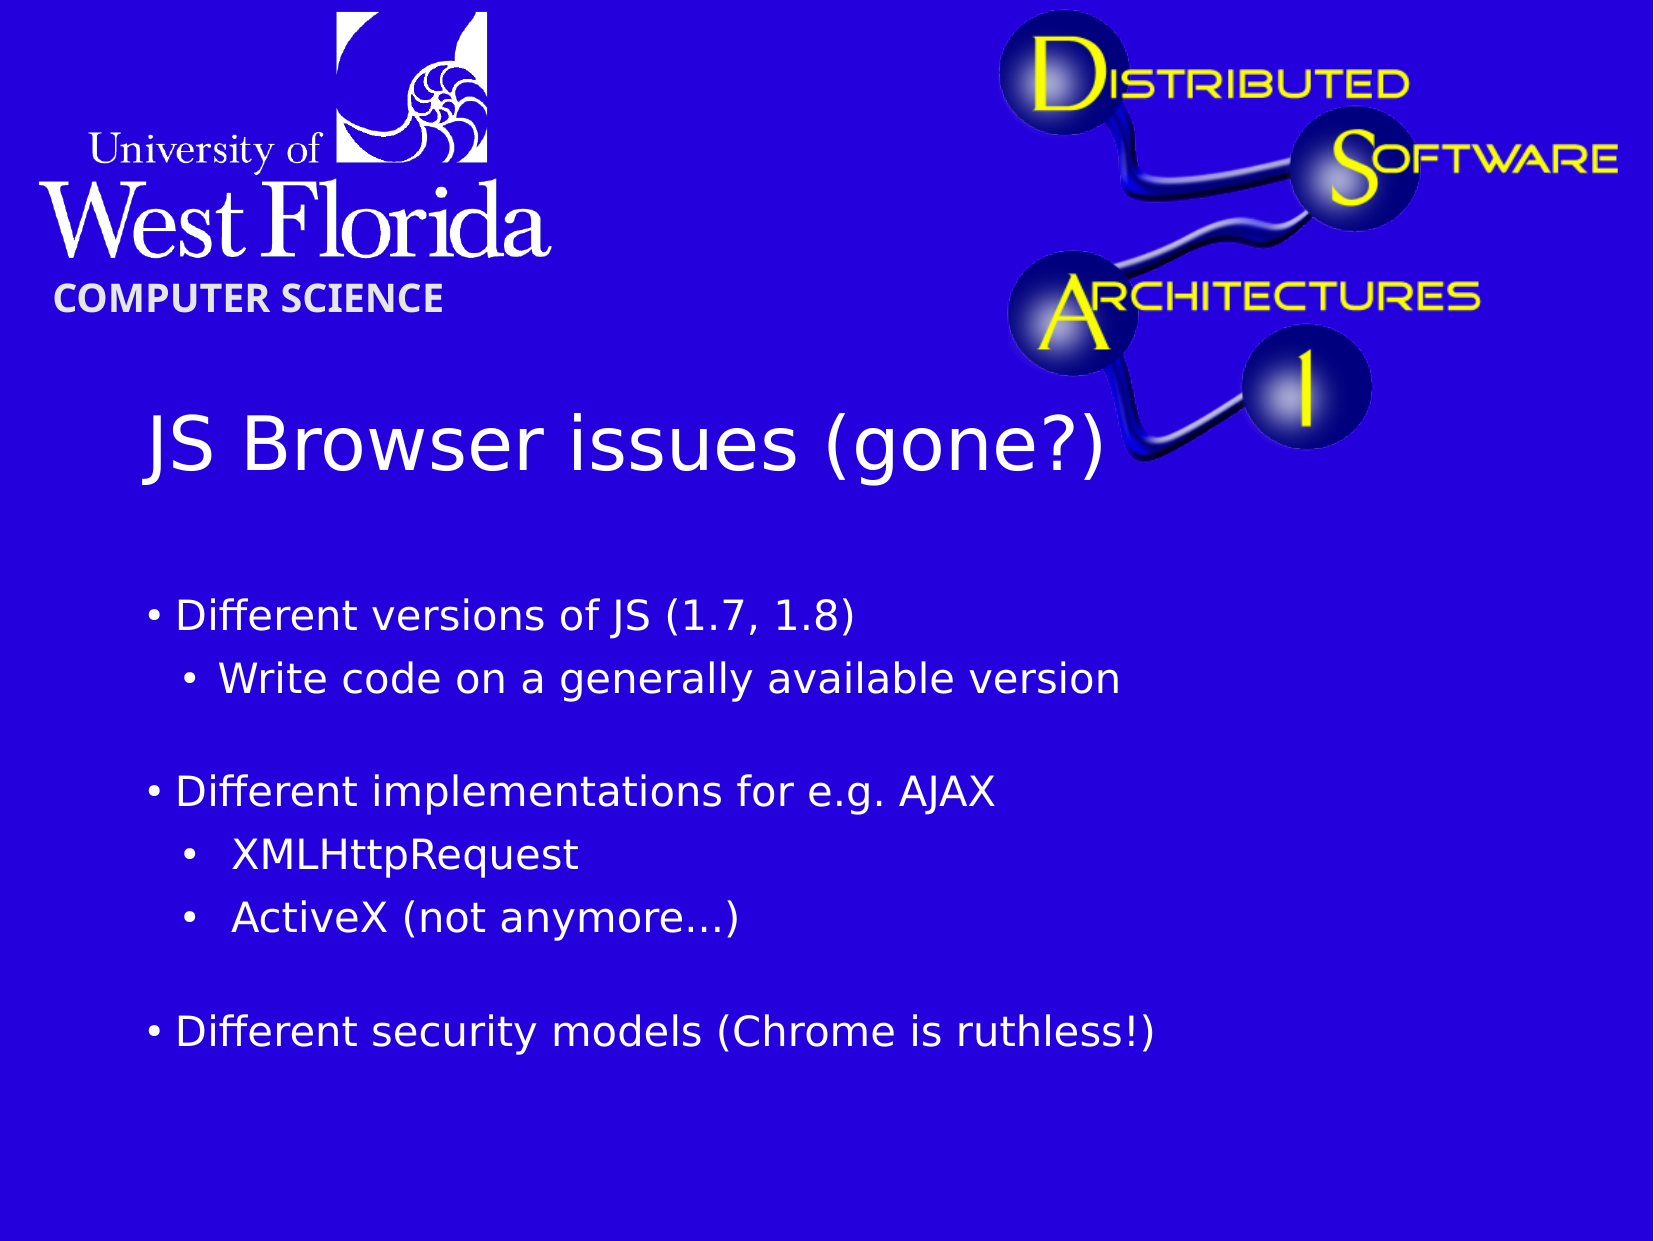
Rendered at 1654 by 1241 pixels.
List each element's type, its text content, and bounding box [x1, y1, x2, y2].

text_box COMPUTER SCIENCE [37, 262, 563, 325]
picture [910, 0, 1653, 506]
text_box JS Browser issues (gone?) Different versions of JS (1.7, 1.8) Write code on a generally available version Different implementations for e.g. AJAX XMLHttpRequest ActiveX (not anymore...) Different security models (Chrome is ruthless!) [132, 393, 1501, 1064]
picture [37, 0, 559, 262]
